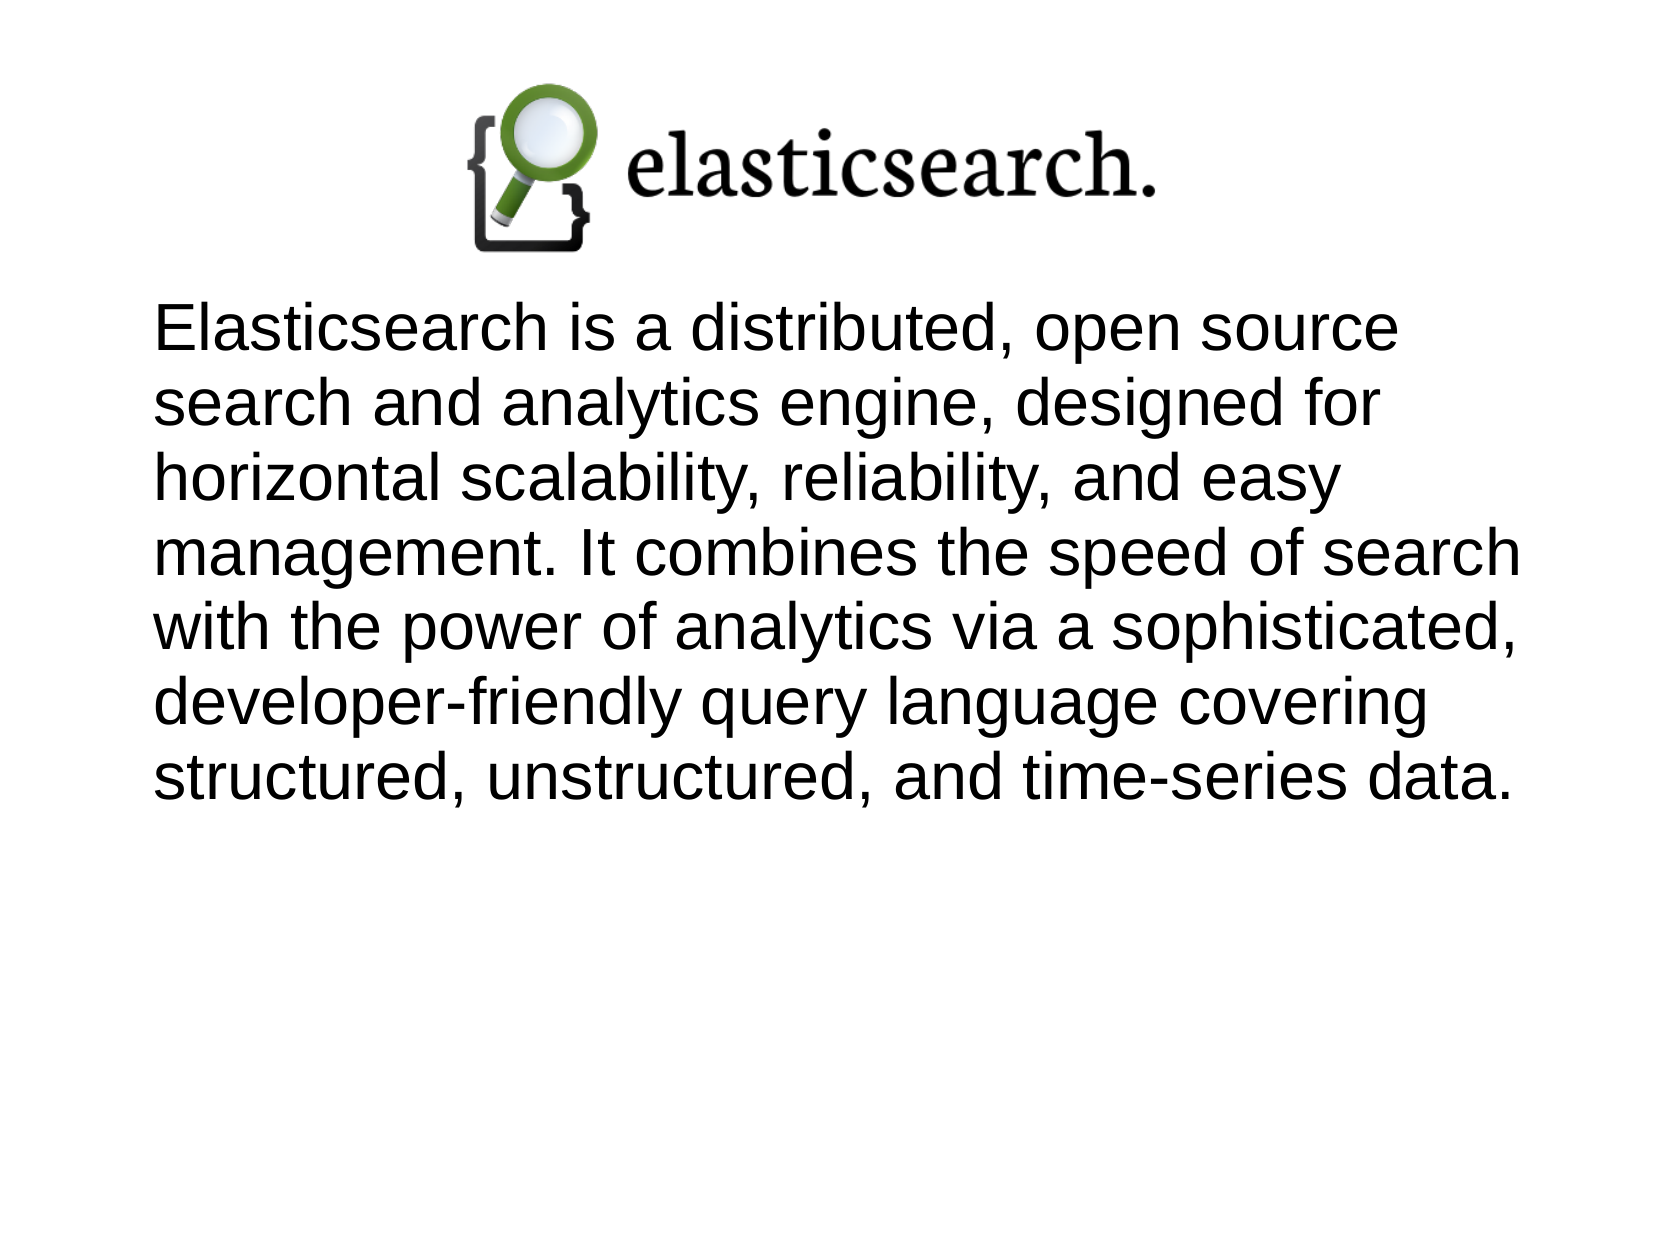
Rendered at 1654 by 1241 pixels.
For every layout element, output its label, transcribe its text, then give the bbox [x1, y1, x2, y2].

list Elasticsearch is a distributed, open source search and analytics engine, designed for horizontal scalability, reliability, and easy management. It combines the speed of search with the power of analytics via a sophisticated, developer-friendly query language covering structured, unstructured, and time-series data. [82, 290, 1571, 1010]
picture [437, 58, 1171, 287]
